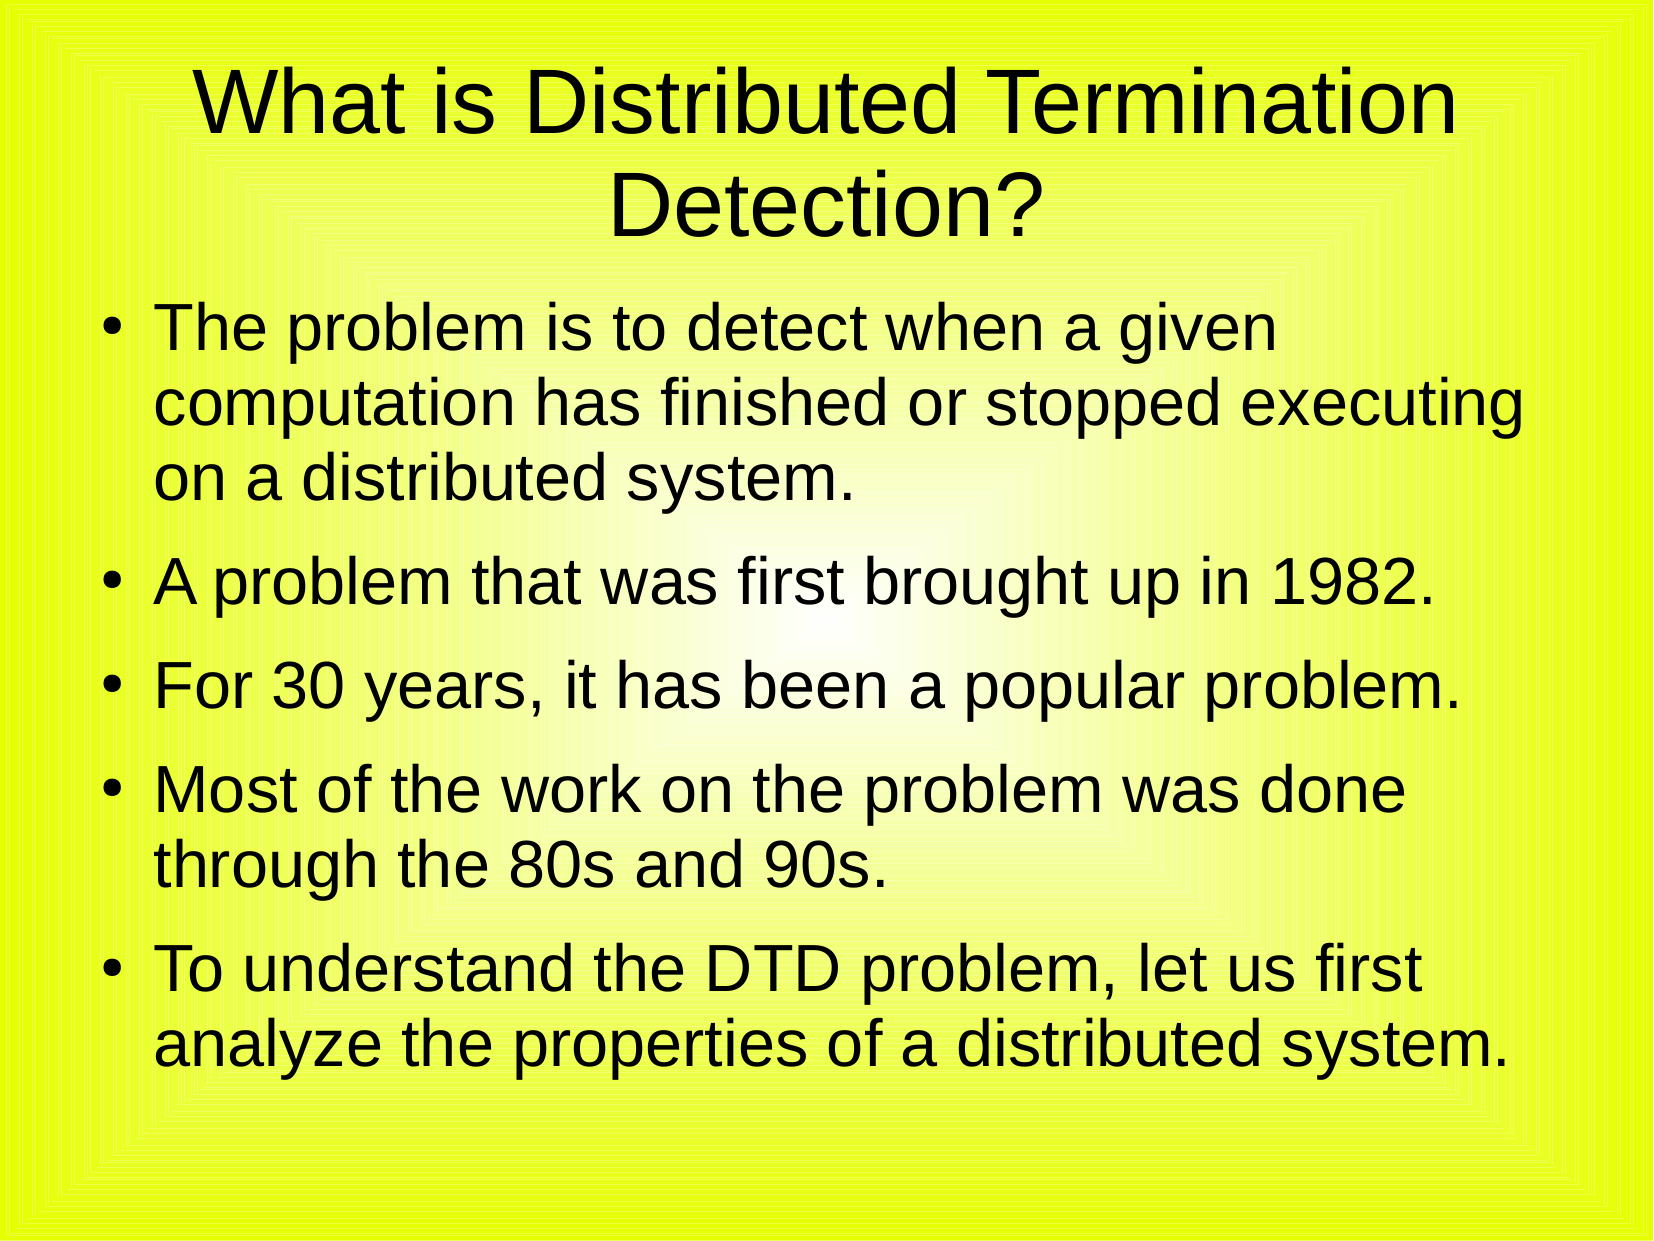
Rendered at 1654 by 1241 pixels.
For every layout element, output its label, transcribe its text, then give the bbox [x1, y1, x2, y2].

title What is Distributed Termination Detection? [82, 49, 1571, 257]
list The problem is to detect when a given computation has finished or stopped executing on a distributed system. A problem that was first brought up in 1982. For 30 years, it has been a popular problem. Most of the work on the problem was done through the 80s and 90s. To understand the DTD problem, let us first analyze the properties of a distributed system. [82, 290, 1571, 1109]
